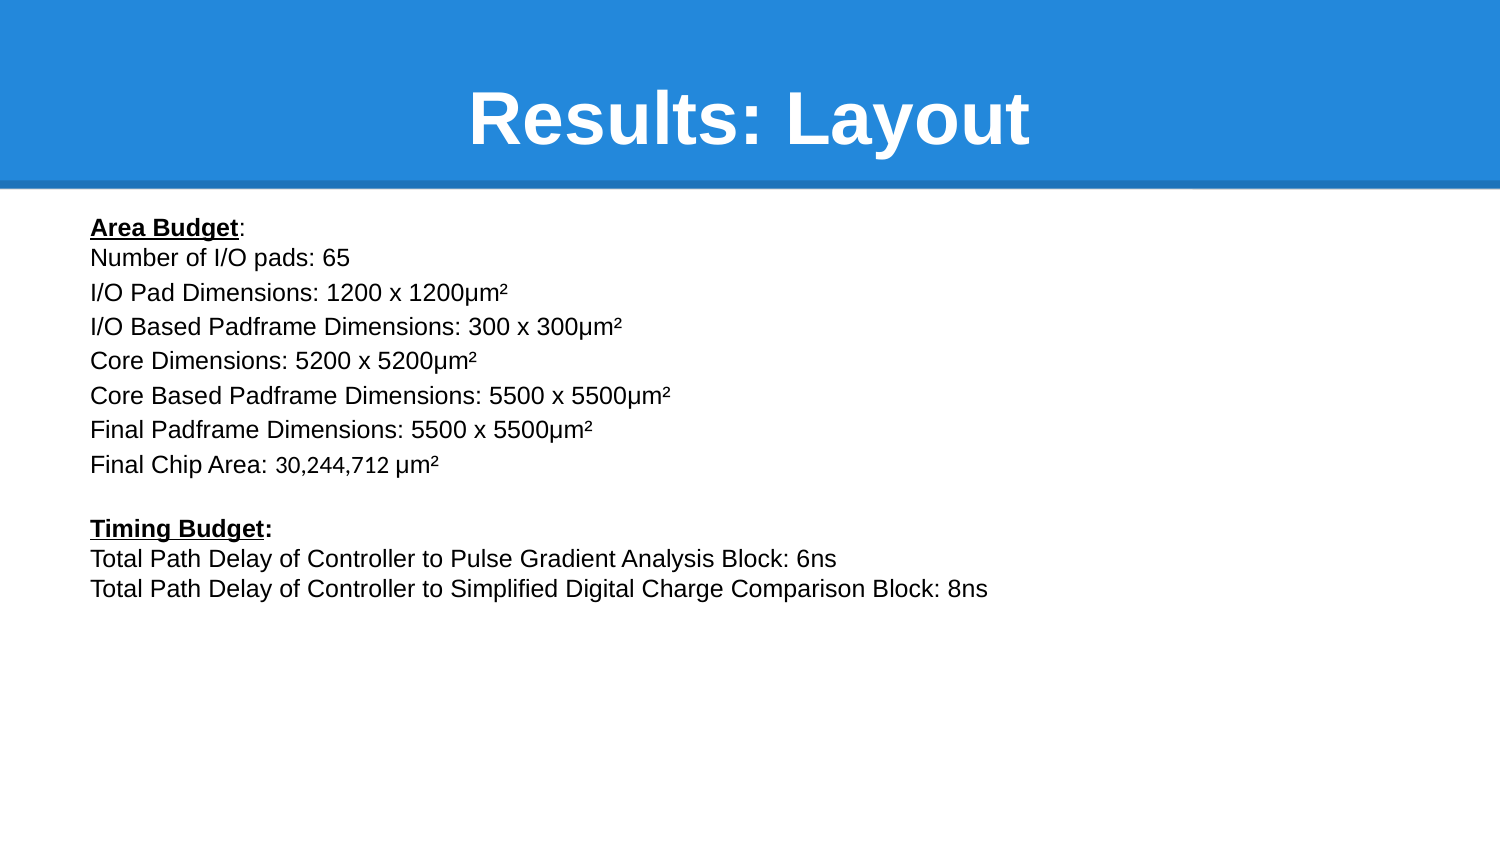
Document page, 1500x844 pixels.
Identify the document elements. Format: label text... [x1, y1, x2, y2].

list Area Budget: Number of I/O pads: 65 I/O Pad Dimensions: 1200 x 1200μm² I/O Based Padframe Dimensions: 300 x 300μm² Core Dimensions: 5200 x 5200μm² Core Based Padframe Dimensions: 5500 x 5500μm² Final Padframe Dimensions: 5500 x 5500μm² Final Chip Area: 30,244,712 μm² Timing Budget: Total Path Delay of Controller to Pulse Gradient Analysis Block: 6ns Total Path Delay of Controller to Simplified Digital Charge Comparison Block: 8ns [75, 196, 1425, 808]
title Results: Layout [75, 33, 1425, 175]
